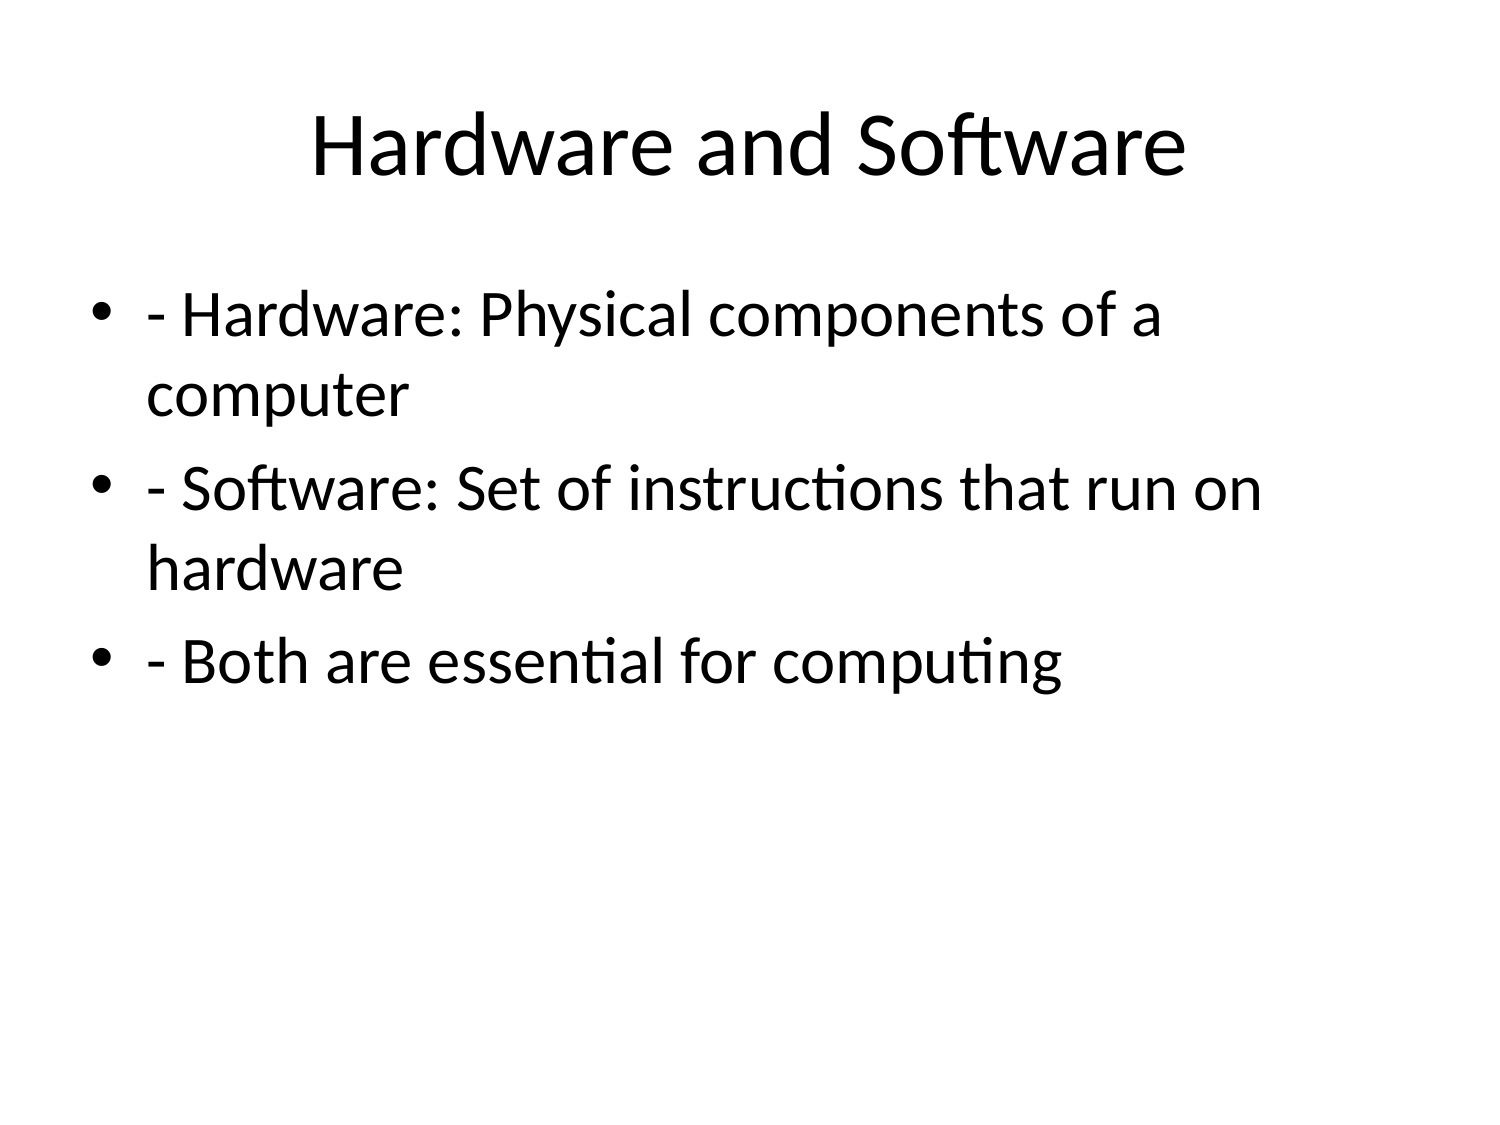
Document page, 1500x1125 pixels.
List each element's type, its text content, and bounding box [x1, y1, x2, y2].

list - Hardware: Physical components of a computer - Software: Set of instructions that run on hardware - Both are essential for computing [75, 262, 1425, 1005]
title Hardware and Software [75, 45, 1425, 233]
